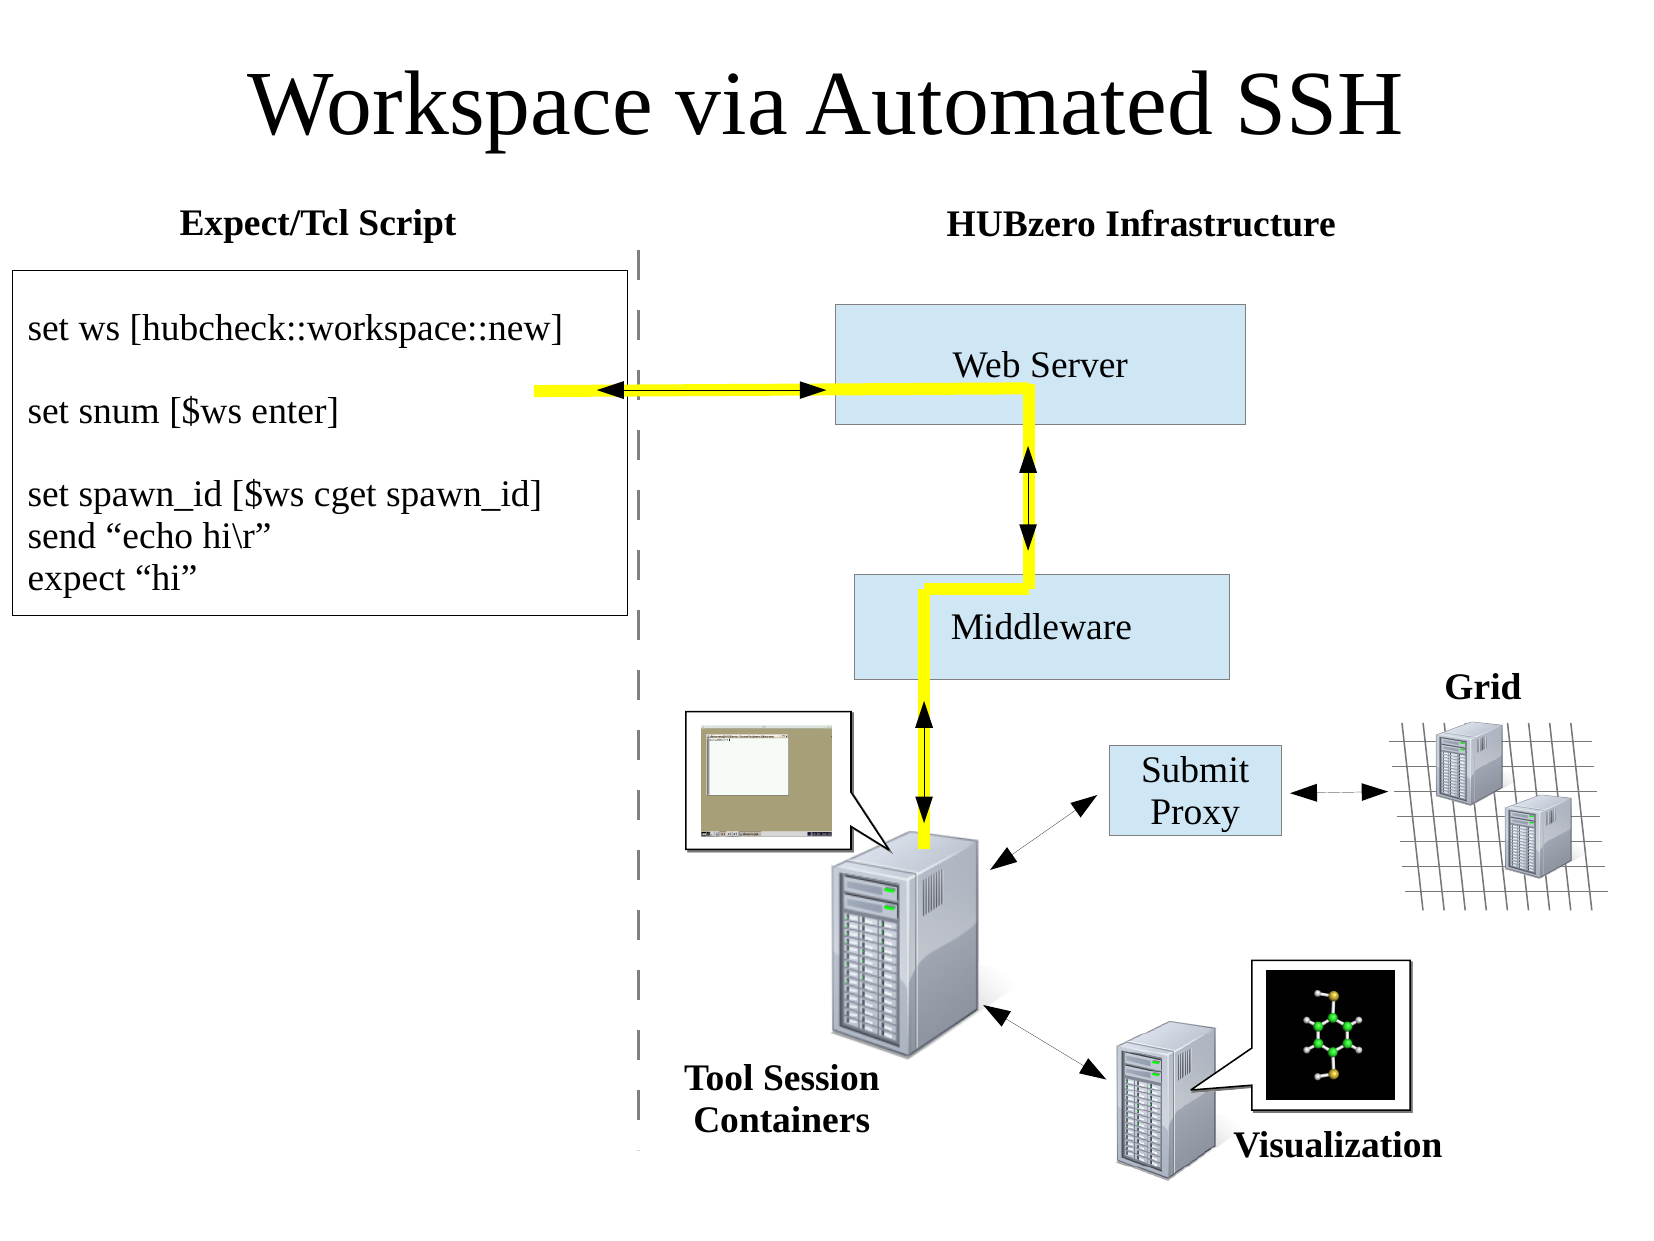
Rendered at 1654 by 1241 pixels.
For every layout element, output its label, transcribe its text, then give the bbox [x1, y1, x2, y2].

picture [804, 823, 1037, 1068]
picture [1423, 718, 1598, 882]
text_box Web Server [835, 395, 1023, 425]
text_box set ws [hubcheck::workspace::new] set snum [$ws enter] set spawn_id [$ws cget spawn_id] send “echo hi\r” expect “hi” [12, 300, 579, 606]
text_box HUBzero Infrastructure [931, 195, 1352, 252]
text_box Web Server [835, 304, 1246, 425]
text_box Submit Proxy [1109, 745, 1282, 836]
text_box Expect/Tcl Script [164, 195, 472, 252]
text_box [1190, 960, 1411, 1111]
text_box [12, 397, 628, 616]
text_box Grid [1429, 658, 1537, 715]
text_box Middleware [930, 574, 1230, 680]
text_box Middleware [854, 574, 1023, 680]
text_box Tool Session Containers [669, 1050, 895, 1148]
text_box [12, 270, 628, 384]
text_box Visualization [1218, 1116, 1457, 1173]
picture [701, 725, 832, 837]
picture [1097, 1015, 1255, 1186]
text_box [685, 711, 890, 850]
title Workspace via Automated SSH [82, 52, 1571, 155]
picture [1266, 970, 1395, 1100]
